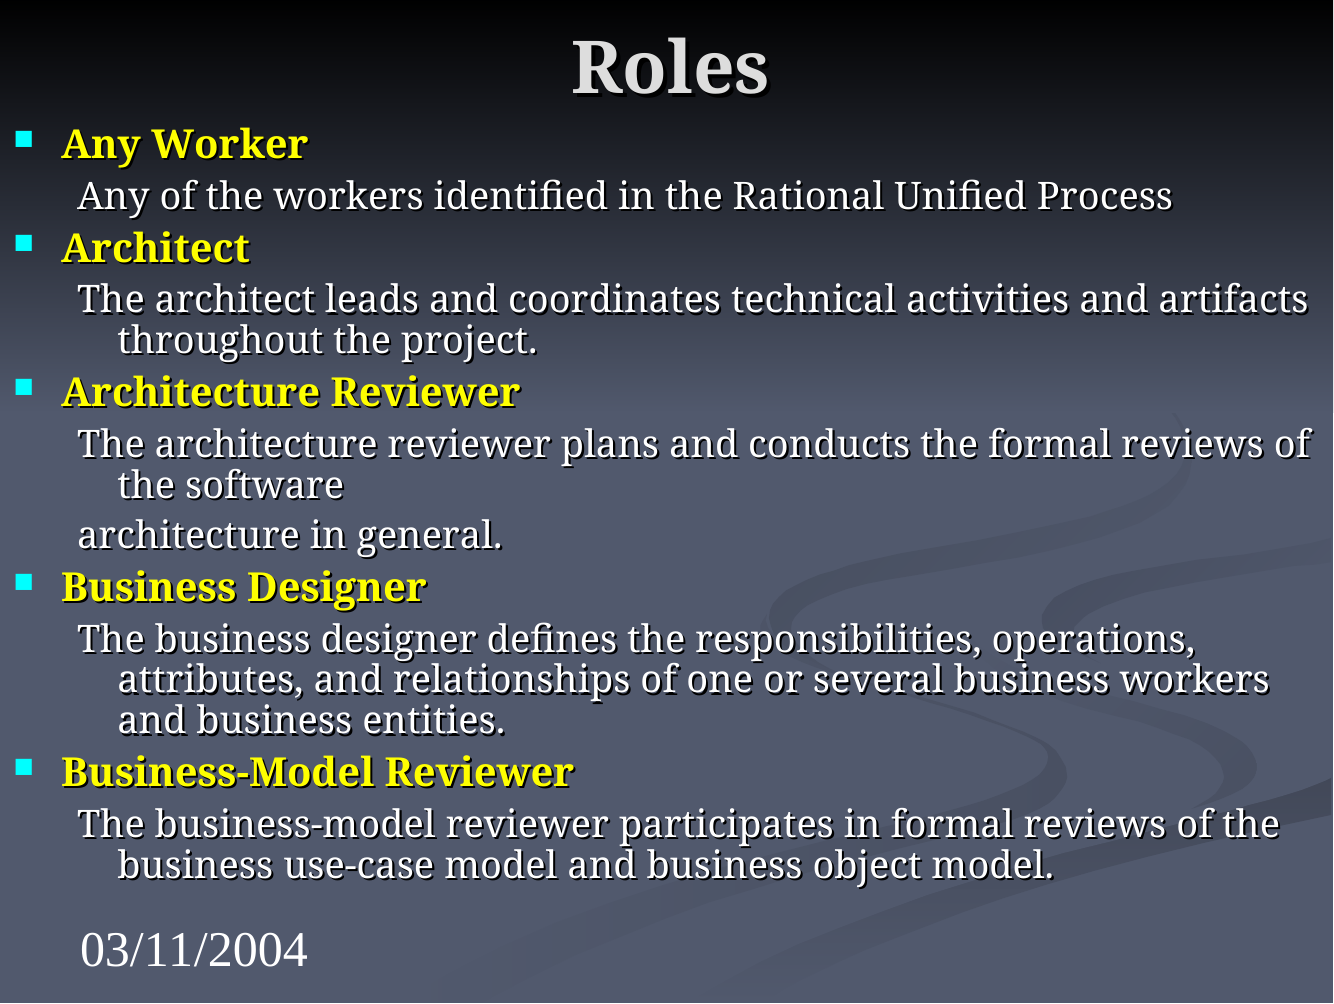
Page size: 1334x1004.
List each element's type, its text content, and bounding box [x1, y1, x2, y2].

title Roles [70, 13, 1272, 115]
list Any Worker Any of the workers identified in the Rational Unified Process Architect The architect leads and coordinates technical activities and artifacts throughout the project. Architecture Reviewer The architecture reviewer plans and conducts the formal reviews of the software architecture in general. Business Designer The business designer defines the responsibilities, operations, attributes, and relationships of one or several business workers and business entities. Business-Model Reviewer The business-model reviewer participates in formal reviews of the business use-case model and business object model. [0, 117, 1334, 897]
